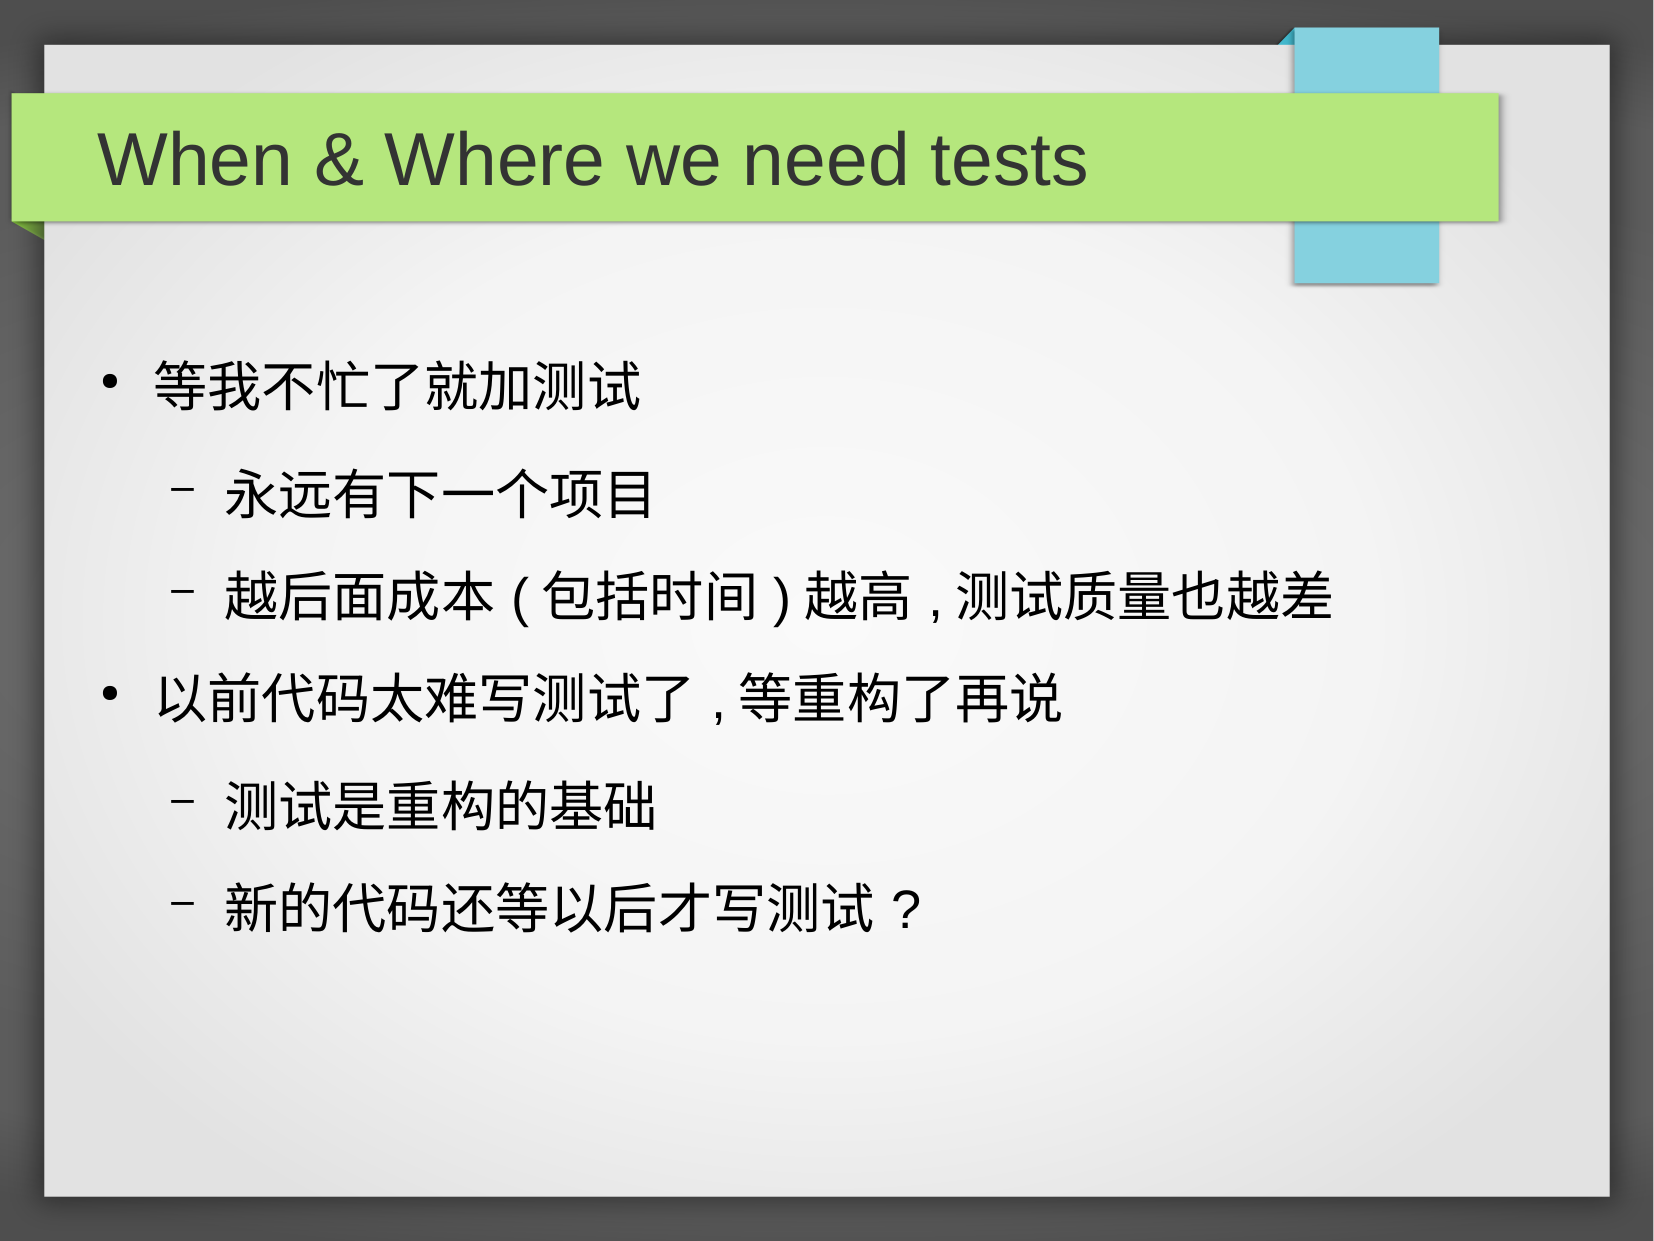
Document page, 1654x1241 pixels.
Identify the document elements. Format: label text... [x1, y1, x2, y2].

list 等我不忙了就加测试 永远有下一个项目 越后面成本(包括时间)越高,测试质量也越差 以前代码太难写测试了,等重构了再说 测试是重构的基础 新的代码还等以后才写测试? [82, 343, 1538, 1063]
title When & Where we need tests [70, 106, 1229, 213]
picture [0, 0, 1654, 1241]
